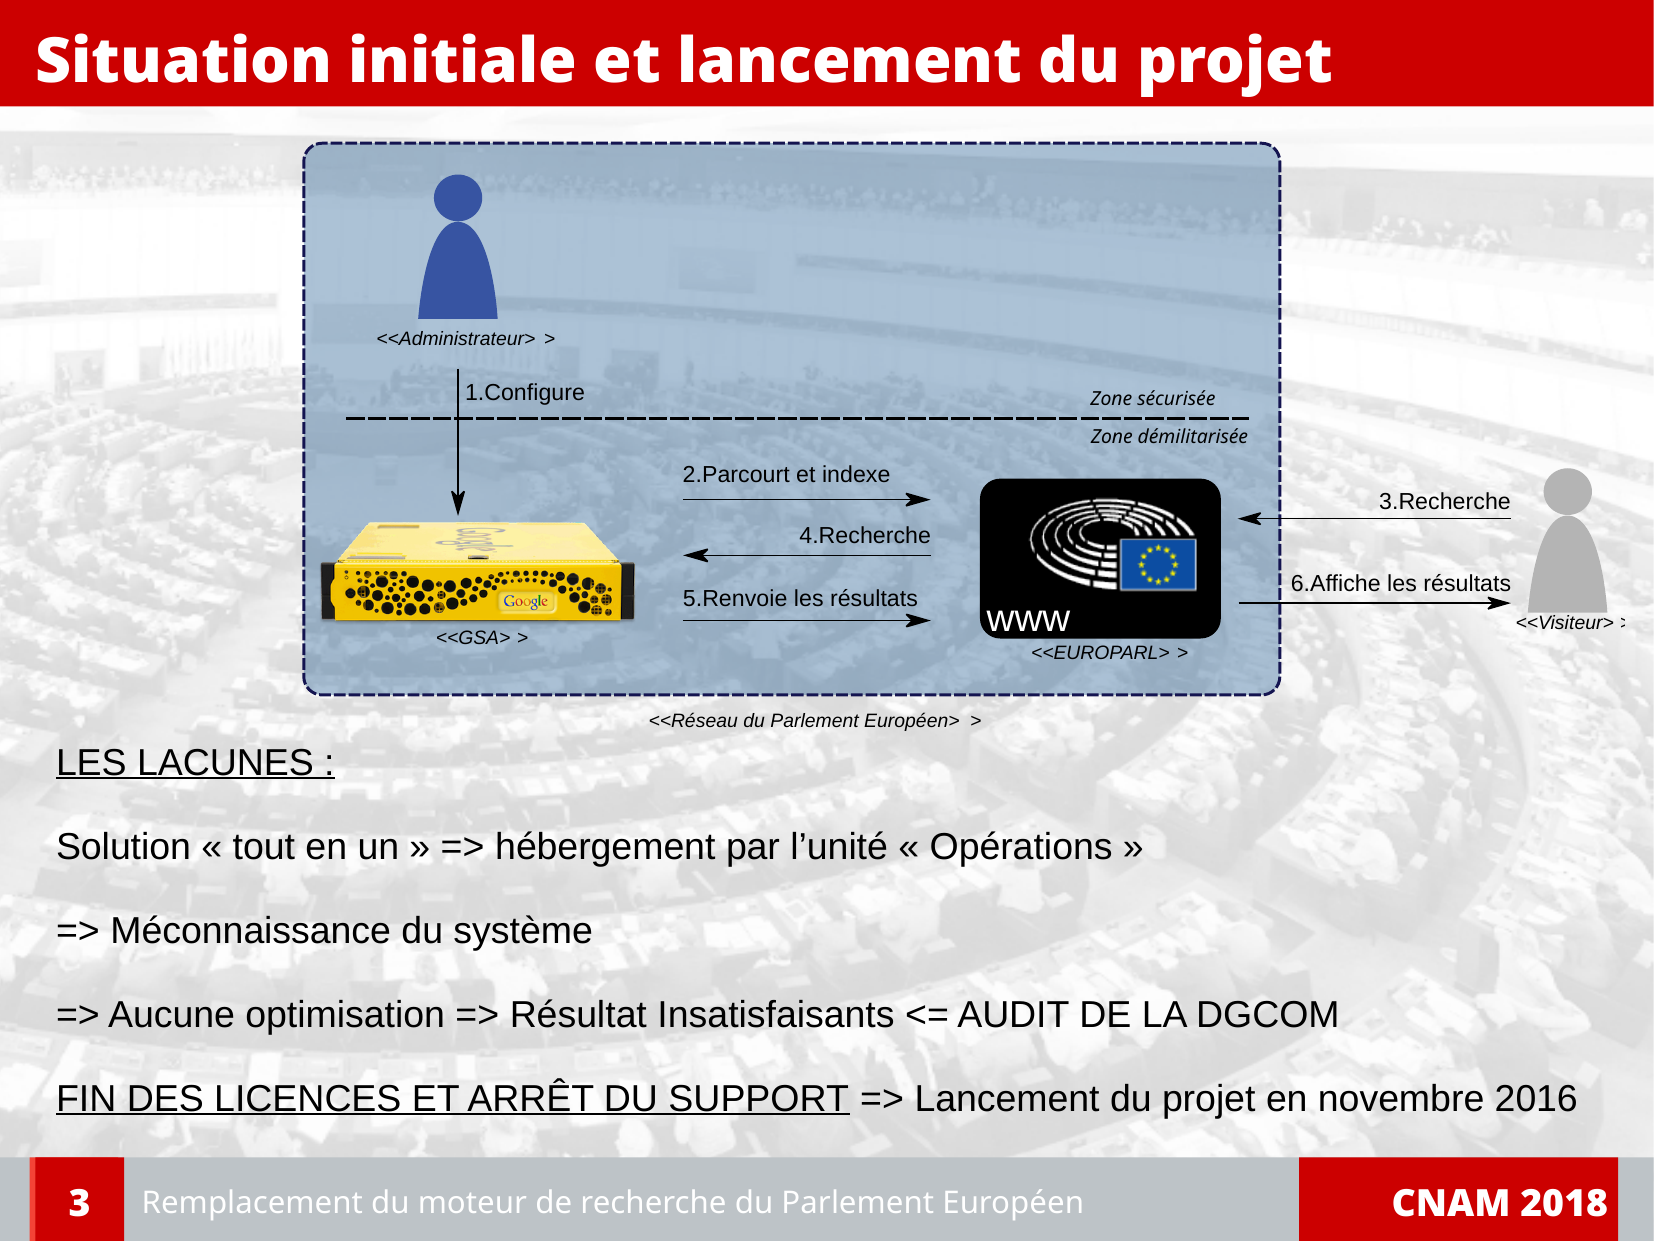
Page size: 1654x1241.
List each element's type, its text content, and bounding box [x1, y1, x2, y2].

text_box LES LACUNES : Solution « tout en un » => hébergement par l’unité « Opérations » => Méconnaissance du système => Aucune optimisation => Résultat Insatisfaisants <= AUDIT DE LA DGCOM FIN DES LICENCES ET ARRÊT DU SUPPORT => Lancement du projet en novembre 2016 [41, 733, 1593, 1169]
picture [0, 107, 1654, 1157]
title Situation initiale et lancement du projet [35, 0, 1571, 101]
